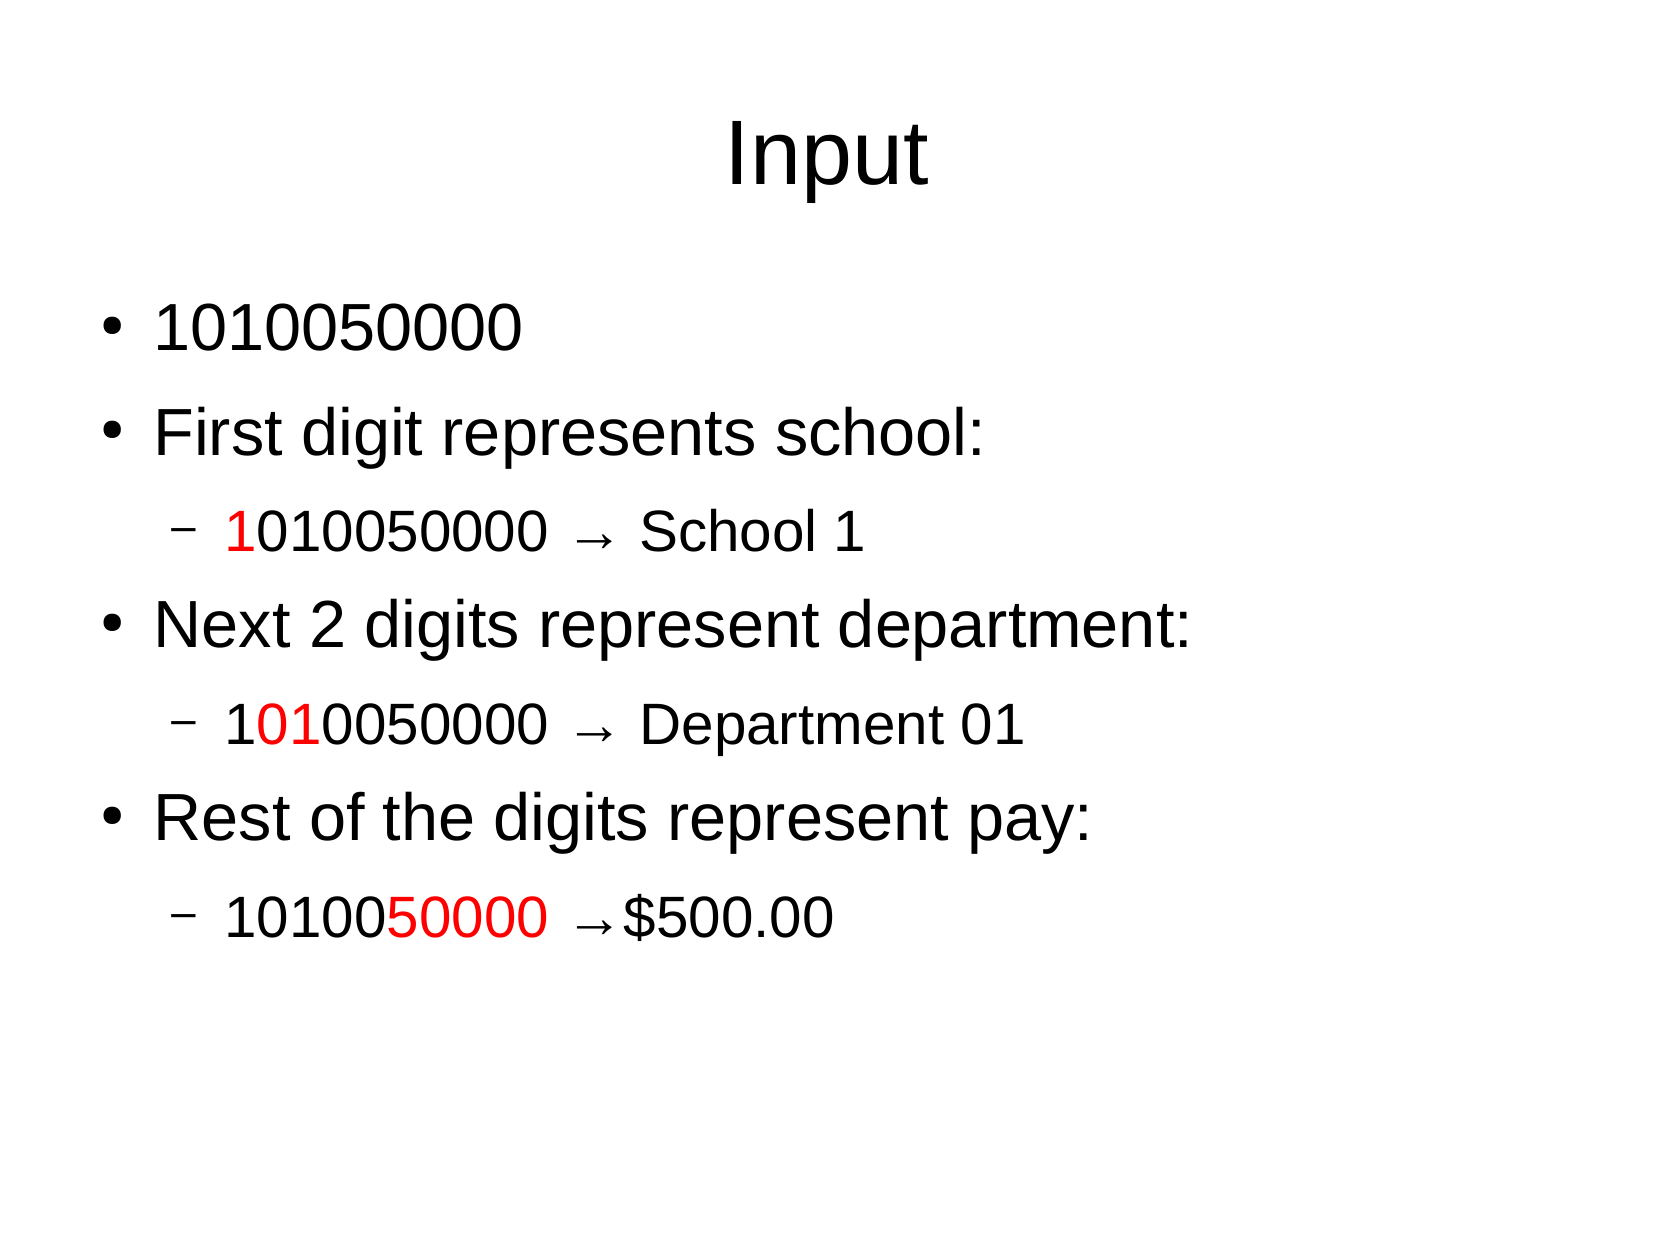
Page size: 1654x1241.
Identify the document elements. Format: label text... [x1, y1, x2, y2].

list 1010050000 First digit represents school: 1010050000 → School 1 Next 2 digits represent department: 1010050000 → Department 01 Rest of the digits represent pay: 1010050000 →$500.00 [82, 290, 1571, 1010]
title Input [82, 49, 1571, 257]
